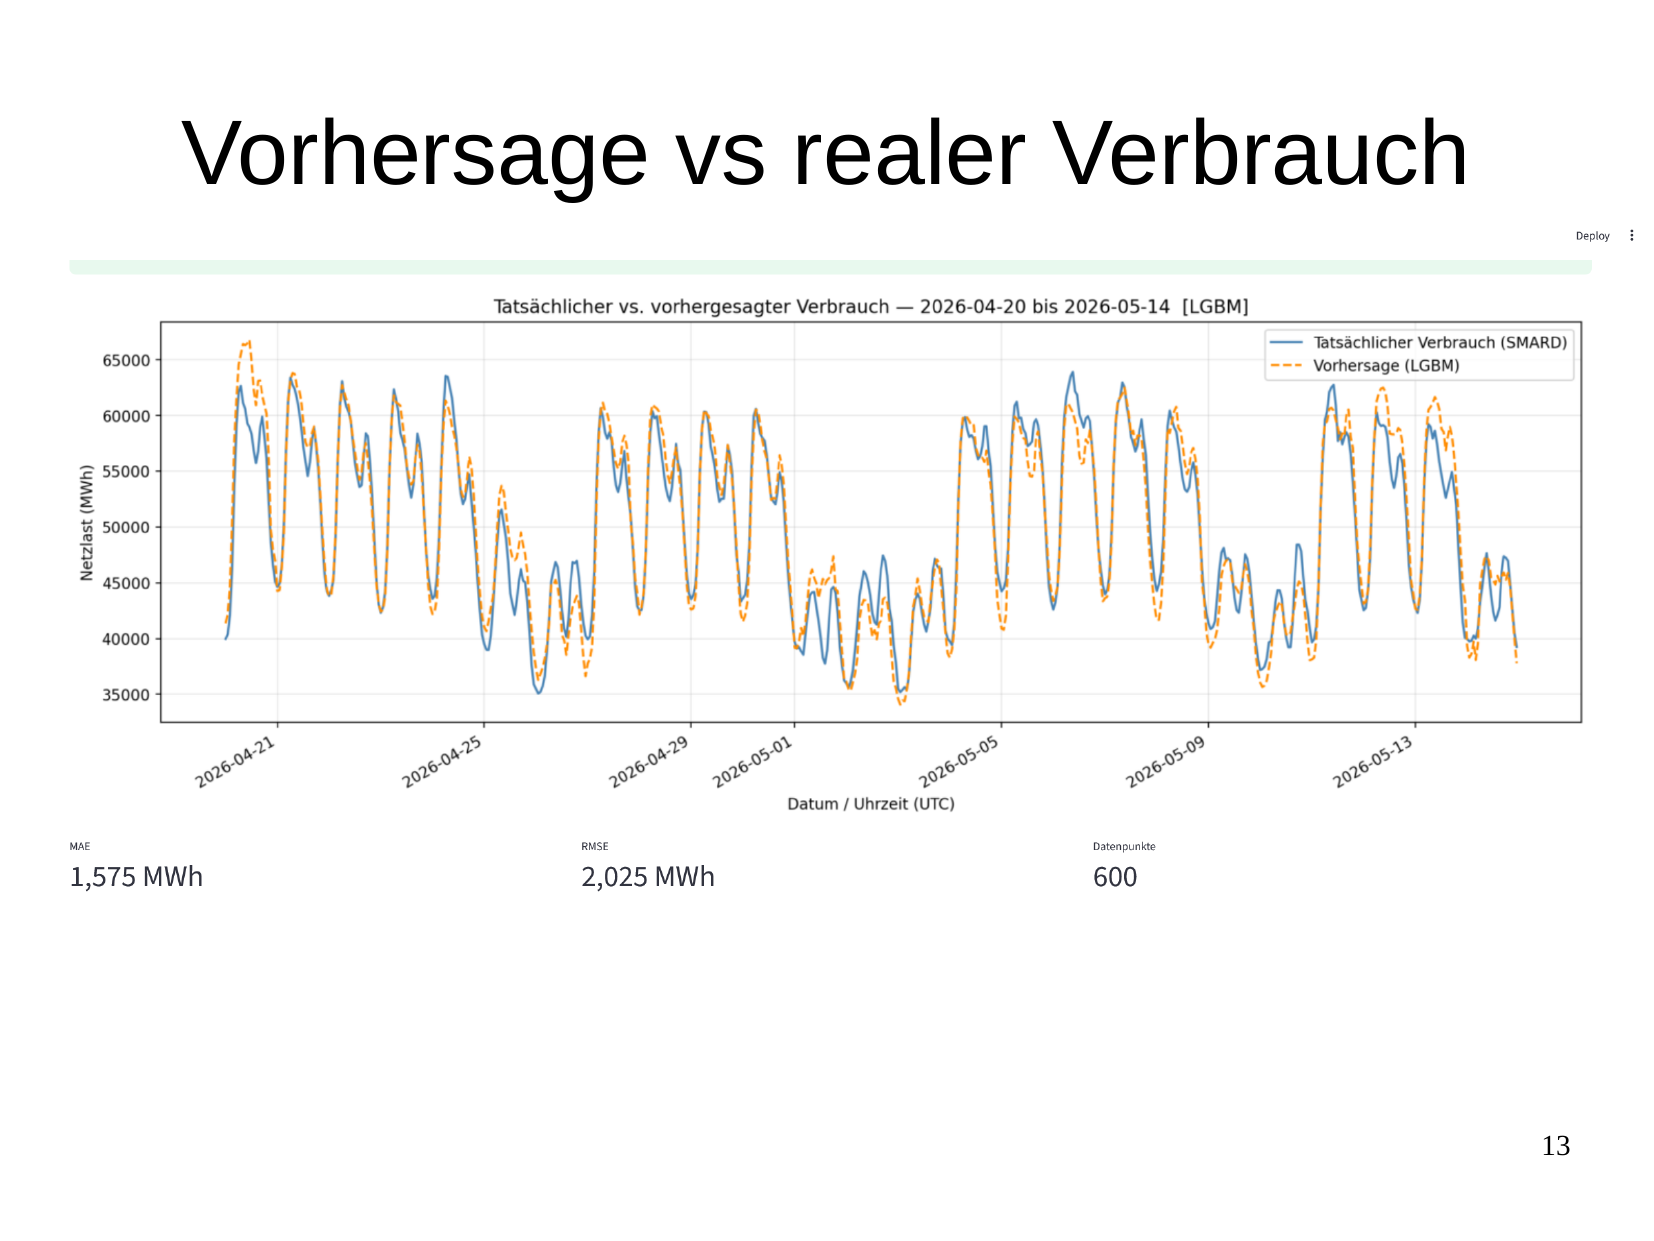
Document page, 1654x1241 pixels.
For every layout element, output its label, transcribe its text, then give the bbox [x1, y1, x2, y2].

picture [3, 210, 1654, 1031]
title Vorhersage vs realer Verbrauch [82, 49, 1571, 210]
